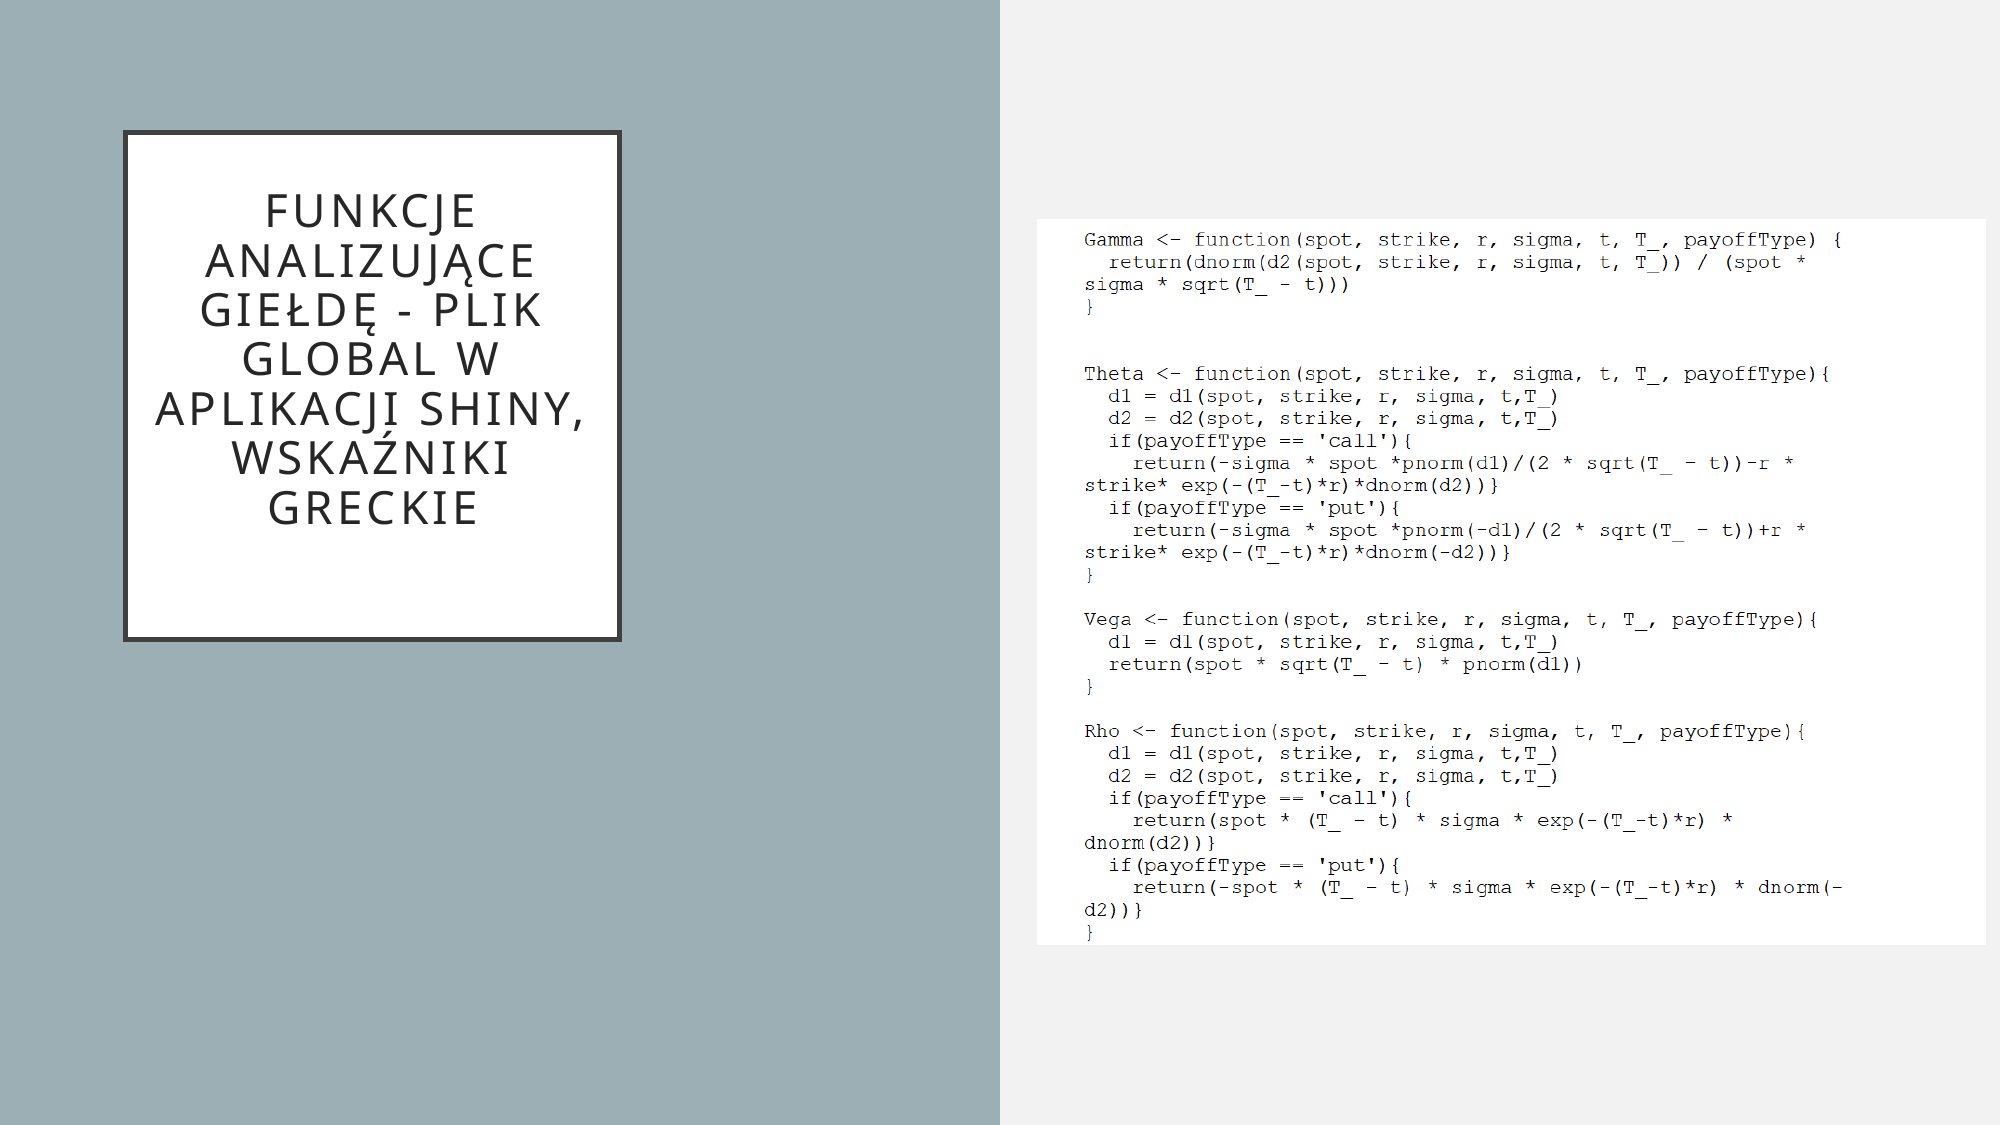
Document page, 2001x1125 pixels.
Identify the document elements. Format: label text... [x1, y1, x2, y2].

picture [1037, 219, 1986, 945]
title Funkcje analizujące giełdę - plik global w aplikacji shiny, Wskaźniki Greckie [125, 132, 620, 640]
